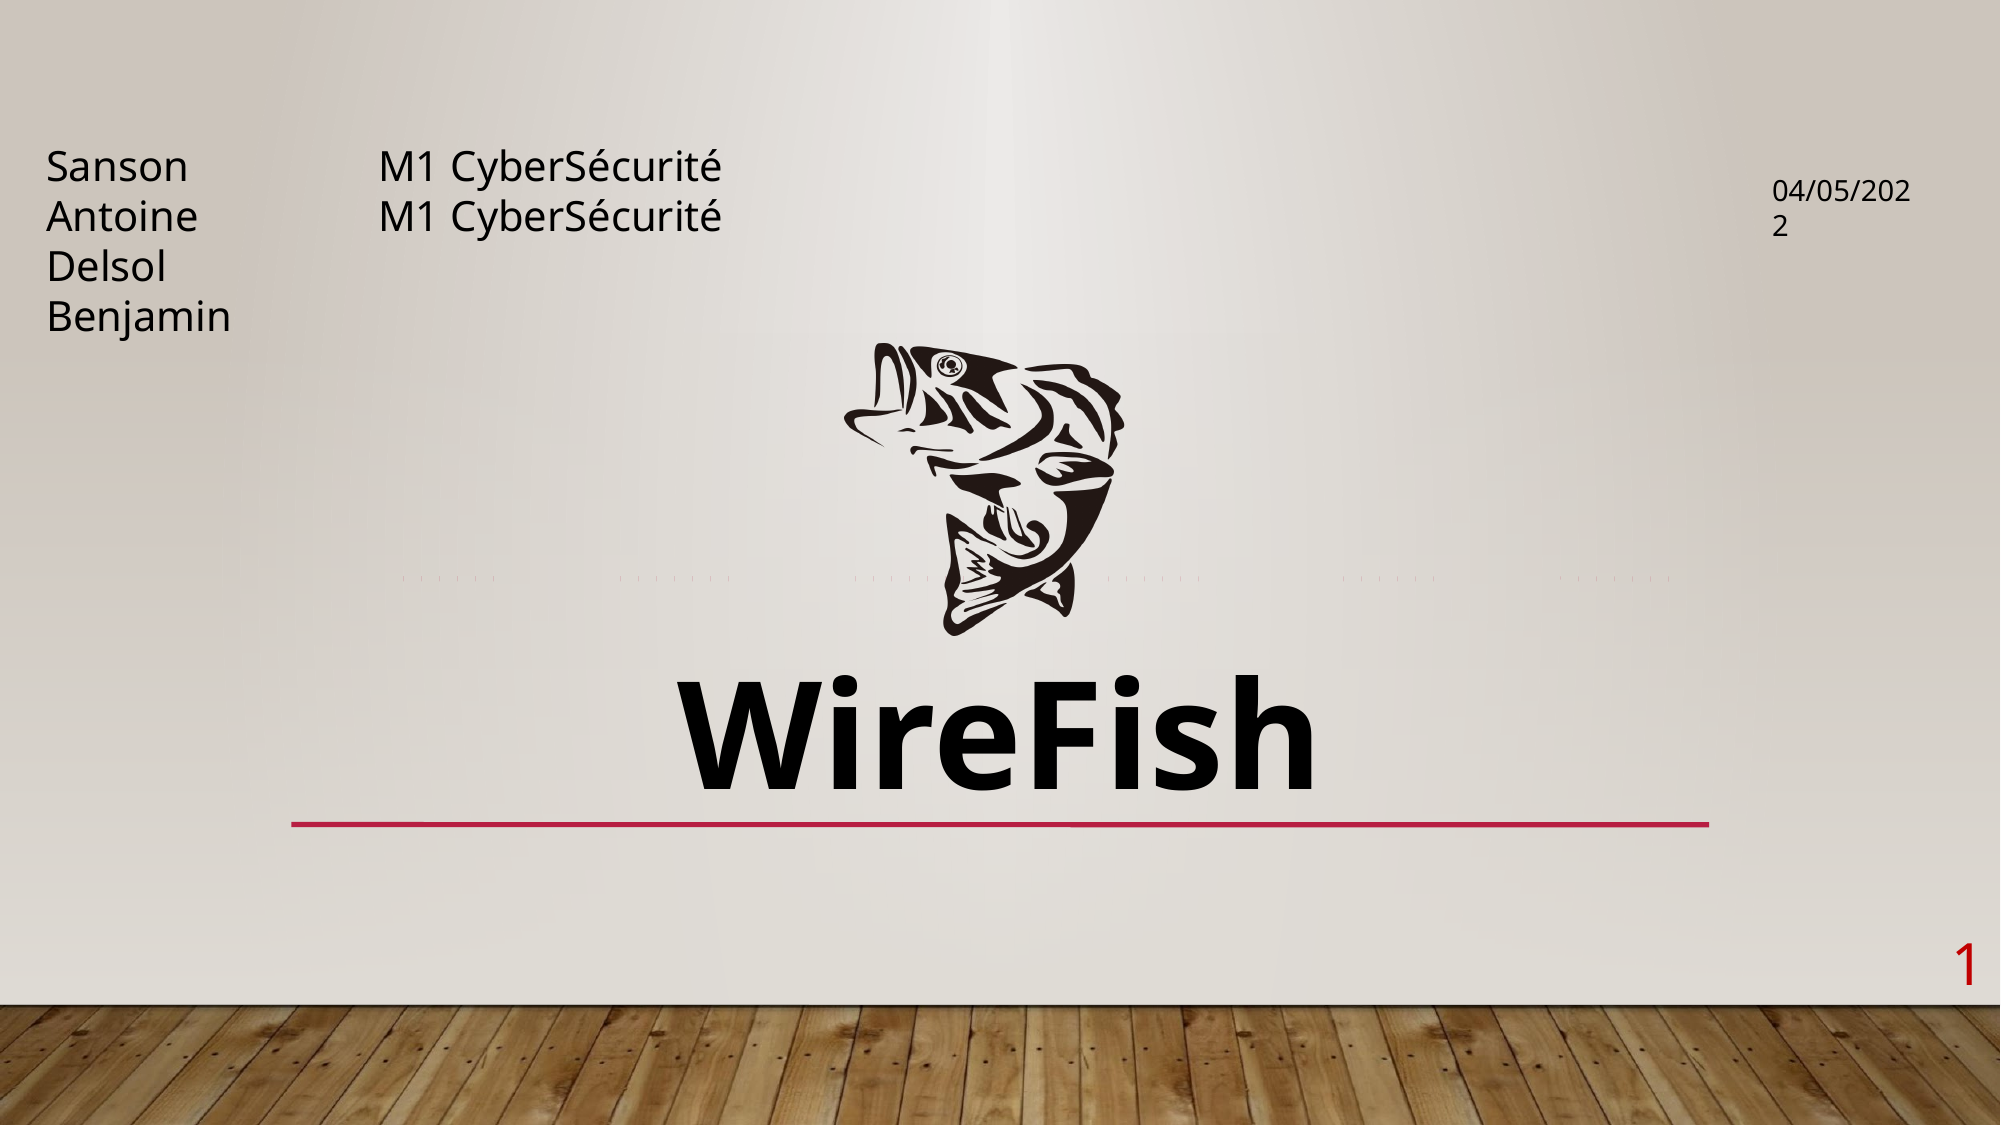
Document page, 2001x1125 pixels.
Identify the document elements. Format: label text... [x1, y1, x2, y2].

text_box [0, 0, 2000, 1005]
title WireFish [291, 731, 1710, 822]
slide_number <number> [1853, 919, 2000, 1002]
text_box Sanson Antoine Delsol Benjamin [31, 132, 340, 249]
text_box 04/05/2022 [1757, 157, 1935, 258]
picture [0, 1005, 2000, 1125]
picture [809, 314, 1159, 665]
text_box M1 CyberSécurité M1 CyberSécurité [363, 132, 796, 249]
